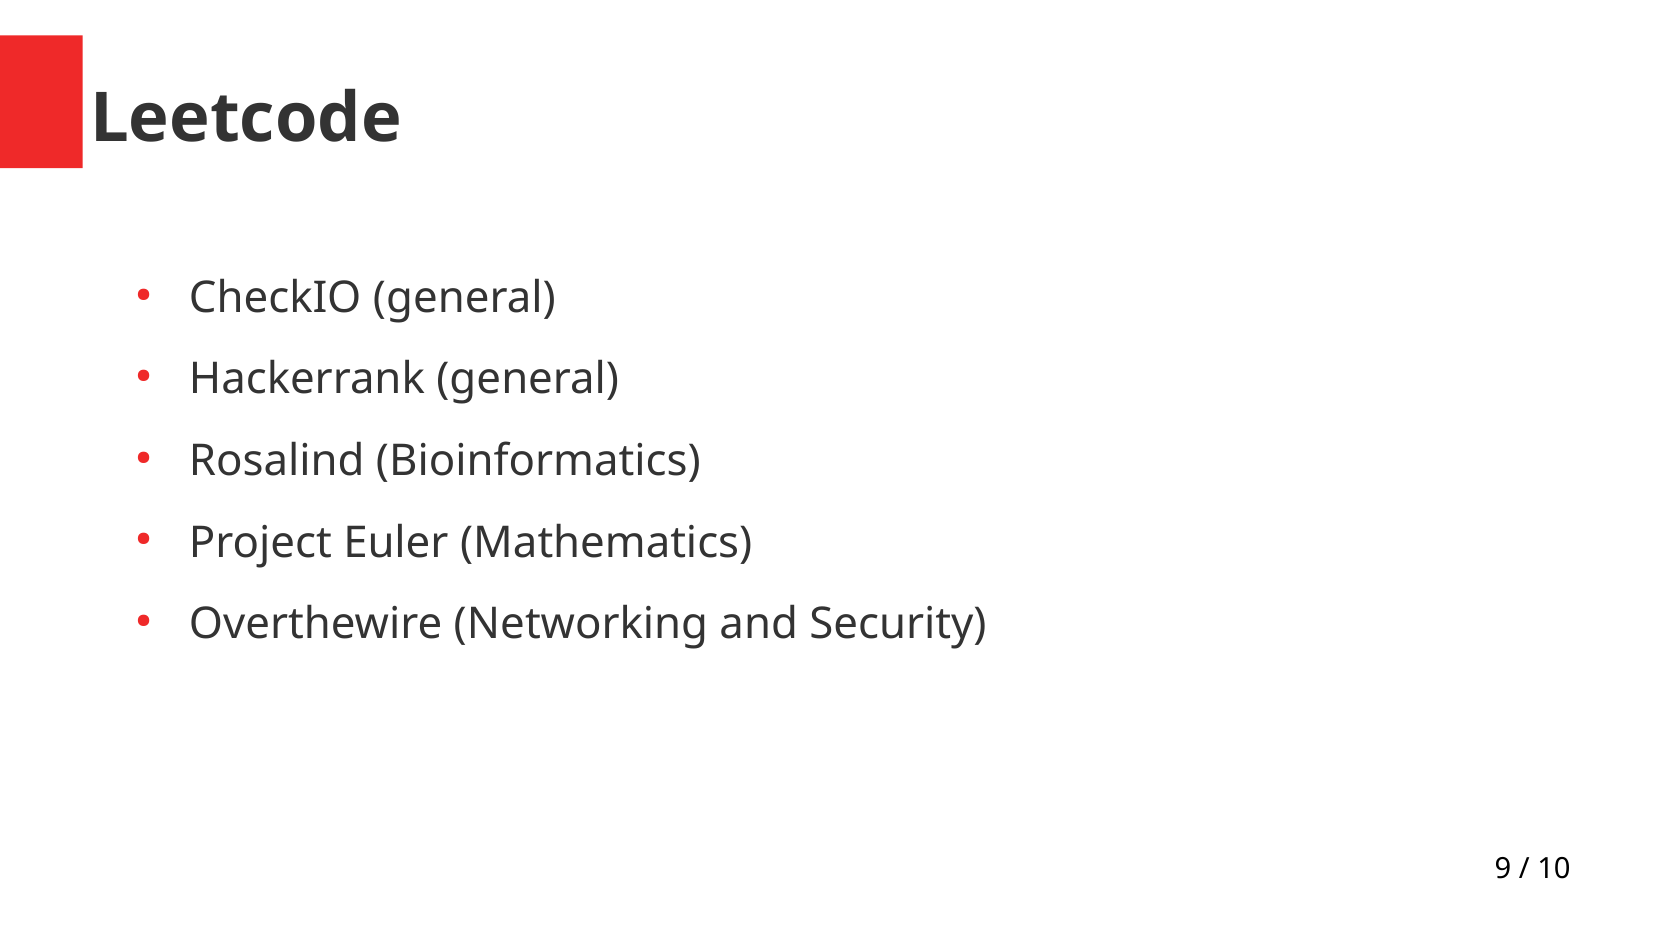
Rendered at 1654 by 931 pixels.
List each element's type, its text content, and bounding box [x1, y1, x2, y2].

title Leetcode [90, 36, 1543, 193]
list CheckIO (general) Hackerrank (general) Rosalind (Bioinformatics) Project Euler (Mathematics) Overthewire (Networking and Security) [118, 265, 1536, 806]
